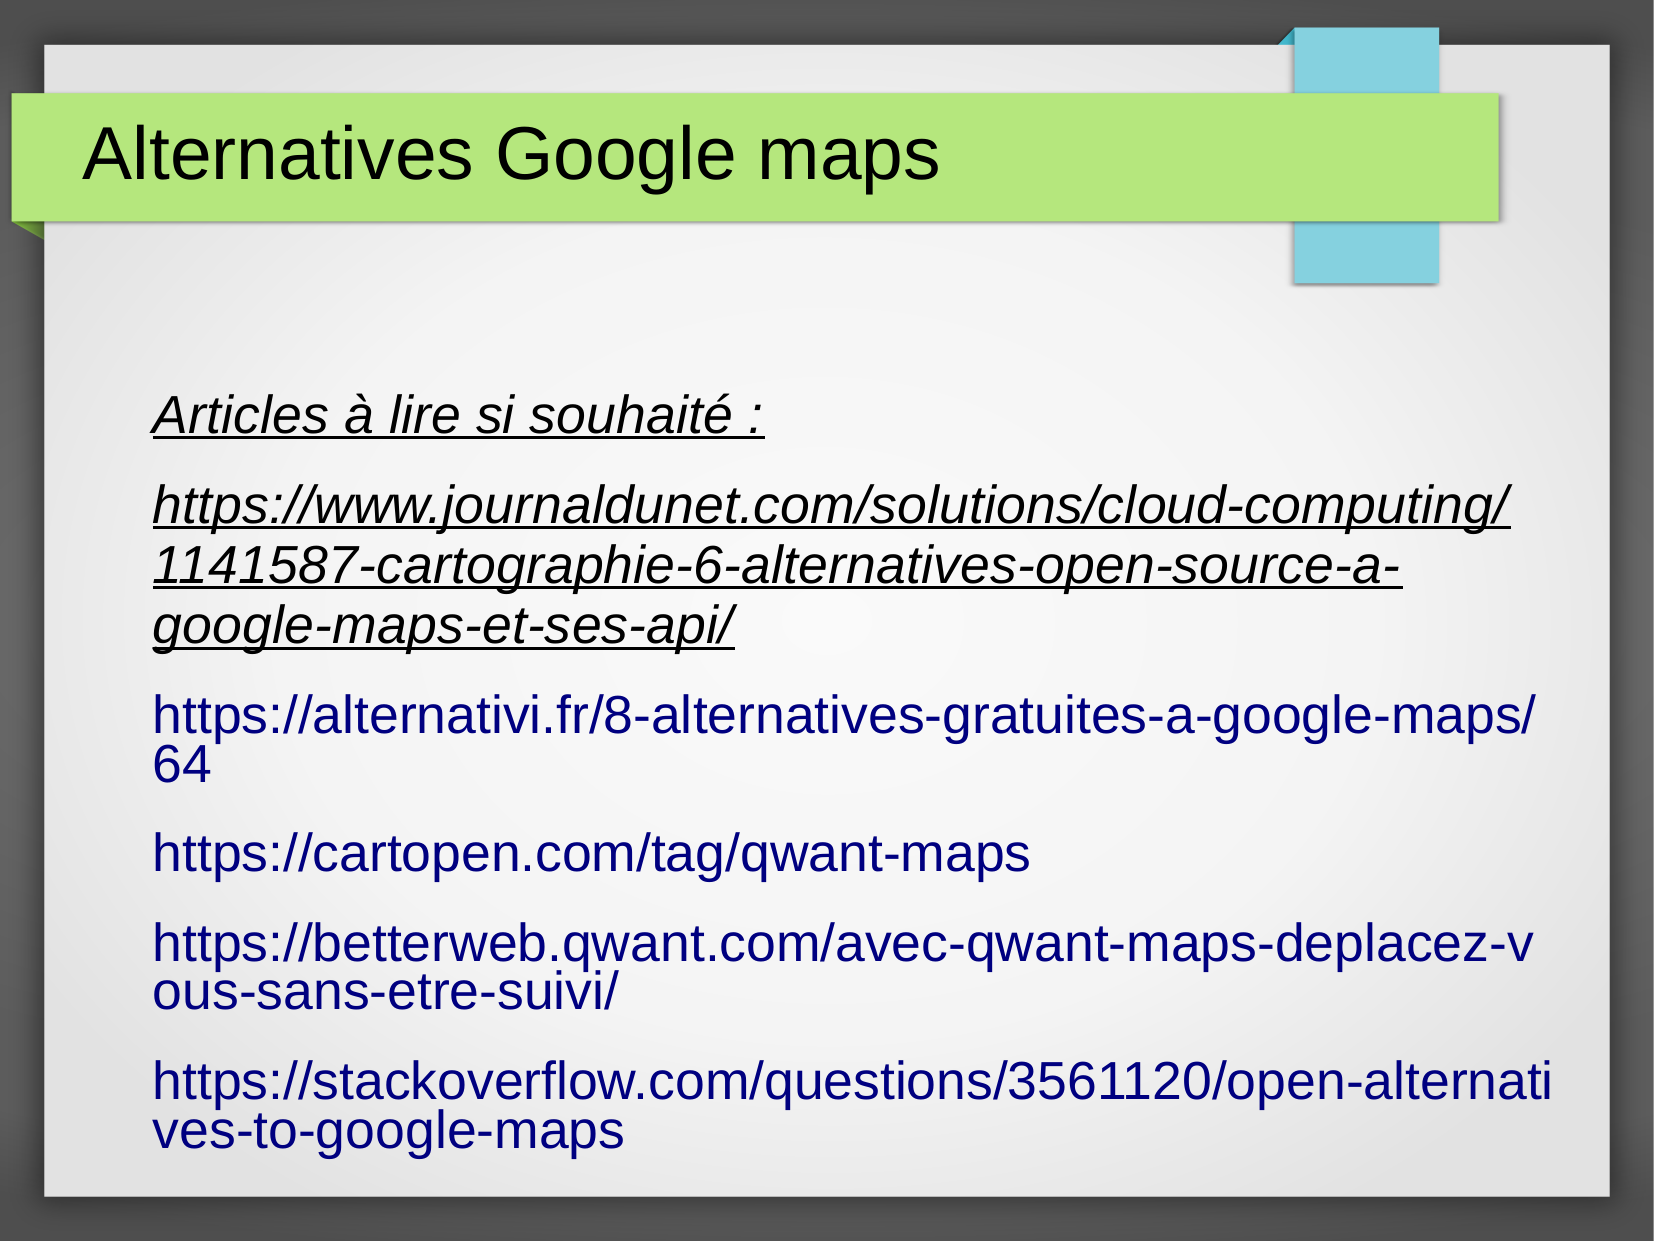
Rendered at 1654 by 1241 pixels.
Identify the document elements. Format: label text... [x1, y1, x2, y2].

title Alternatives Google maps [82, 94, 1264, 213]
picture [0, 0, 1654, 1241]
list Articles à lire si souhaité : https://www.journaldunet.com/solutions/cloud-computing/1141587-cartographie-6-alternatives-open-source-a-google-maps-et-ses-api/ https://alternativi.fr/8-alternatives-gratuites-a-google-maps/64 https://cartopen.com/tag/qwant-maps https://betterweb.qwant.com/avec-qwant-maps-deplacez-vous-sans-etre-suivi/ https://stackoverflow.com/questions/3561120/open-alternatives-to-google-maps [82, 295, 1571, 1015]
